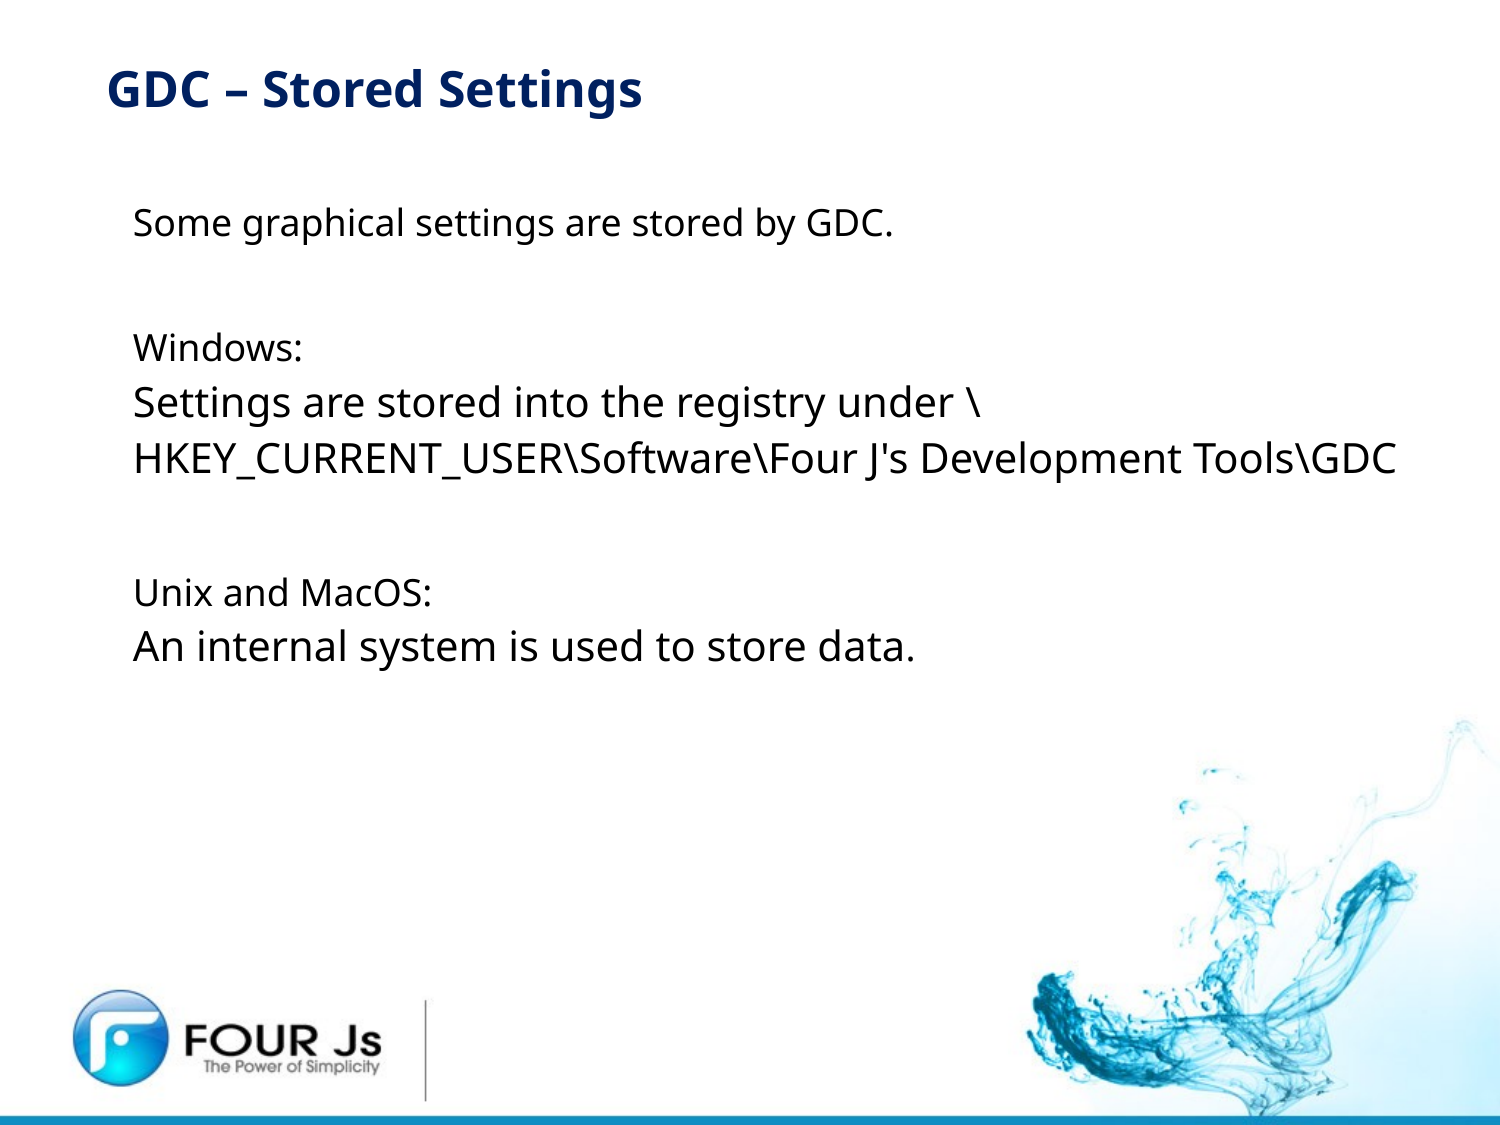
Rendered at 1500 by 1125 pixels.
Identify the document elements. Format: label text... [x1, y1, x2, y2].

title GDC – Stored Settings [106, 35, 1388, 142]
text_box Some graphical settings are stored by GDC. Windows: Settings are stored into the registry under \HKEY_CURRENT_USER\Software\Four J's Development Tools\GDC Unix and MacOS: An internal system is used to store data. [118, 188, 1418, 761]
picture [0, 0, 1500, 1122]
